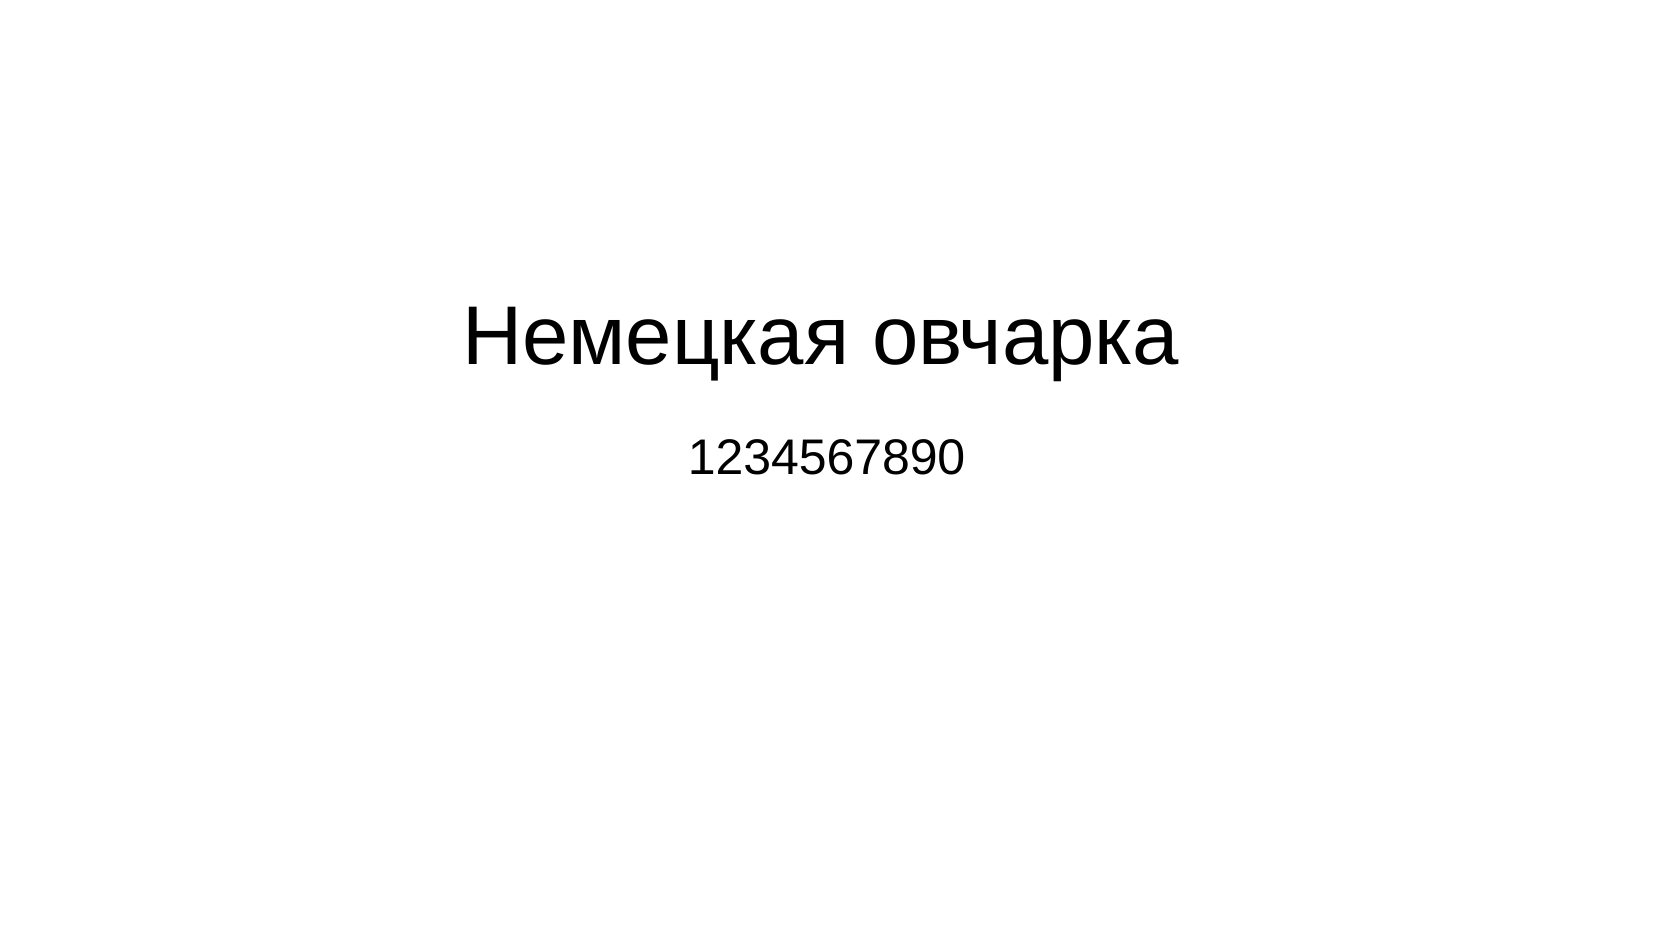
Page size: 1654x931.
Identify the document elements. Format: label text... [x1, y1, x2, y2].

subtitle 1234567890 [82, 383, 1571, 532]
title Немецкая овчарка [76, 258, 1565, 414]
